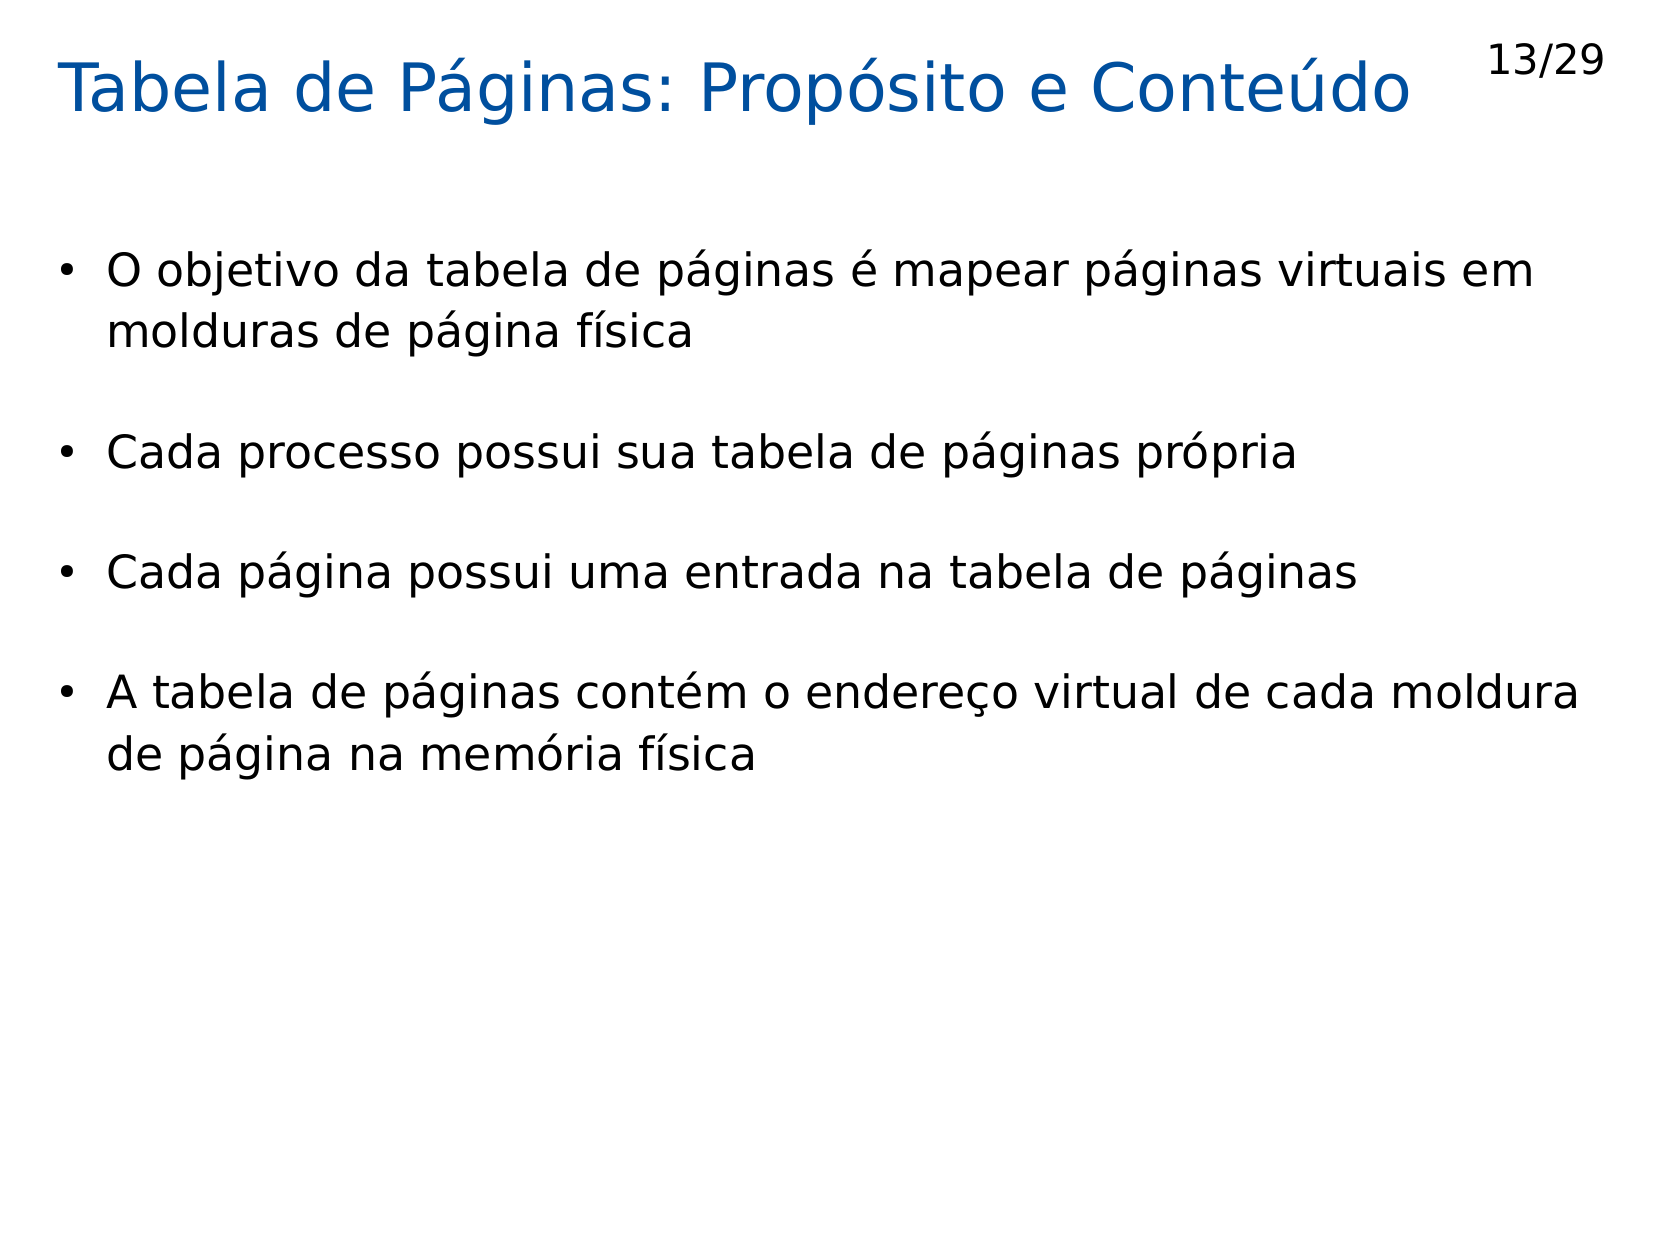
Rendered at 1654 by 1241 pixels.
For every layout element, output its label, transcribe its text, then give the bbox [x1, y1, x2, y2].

list O objetivo da tabela de páginas é mapear páginas virtuais em molduras de página física Cada processo possui sua tabela de páginas própria Cada página possui uma entrada na tabela de páginas A tabela de páginas contém o endereço virtual de cada moldura de página na memória física [59, 236, 1595, 1211]
title Tabela de Páginas: Propósito e Conteúdo [59, 29, 1506, 148]
